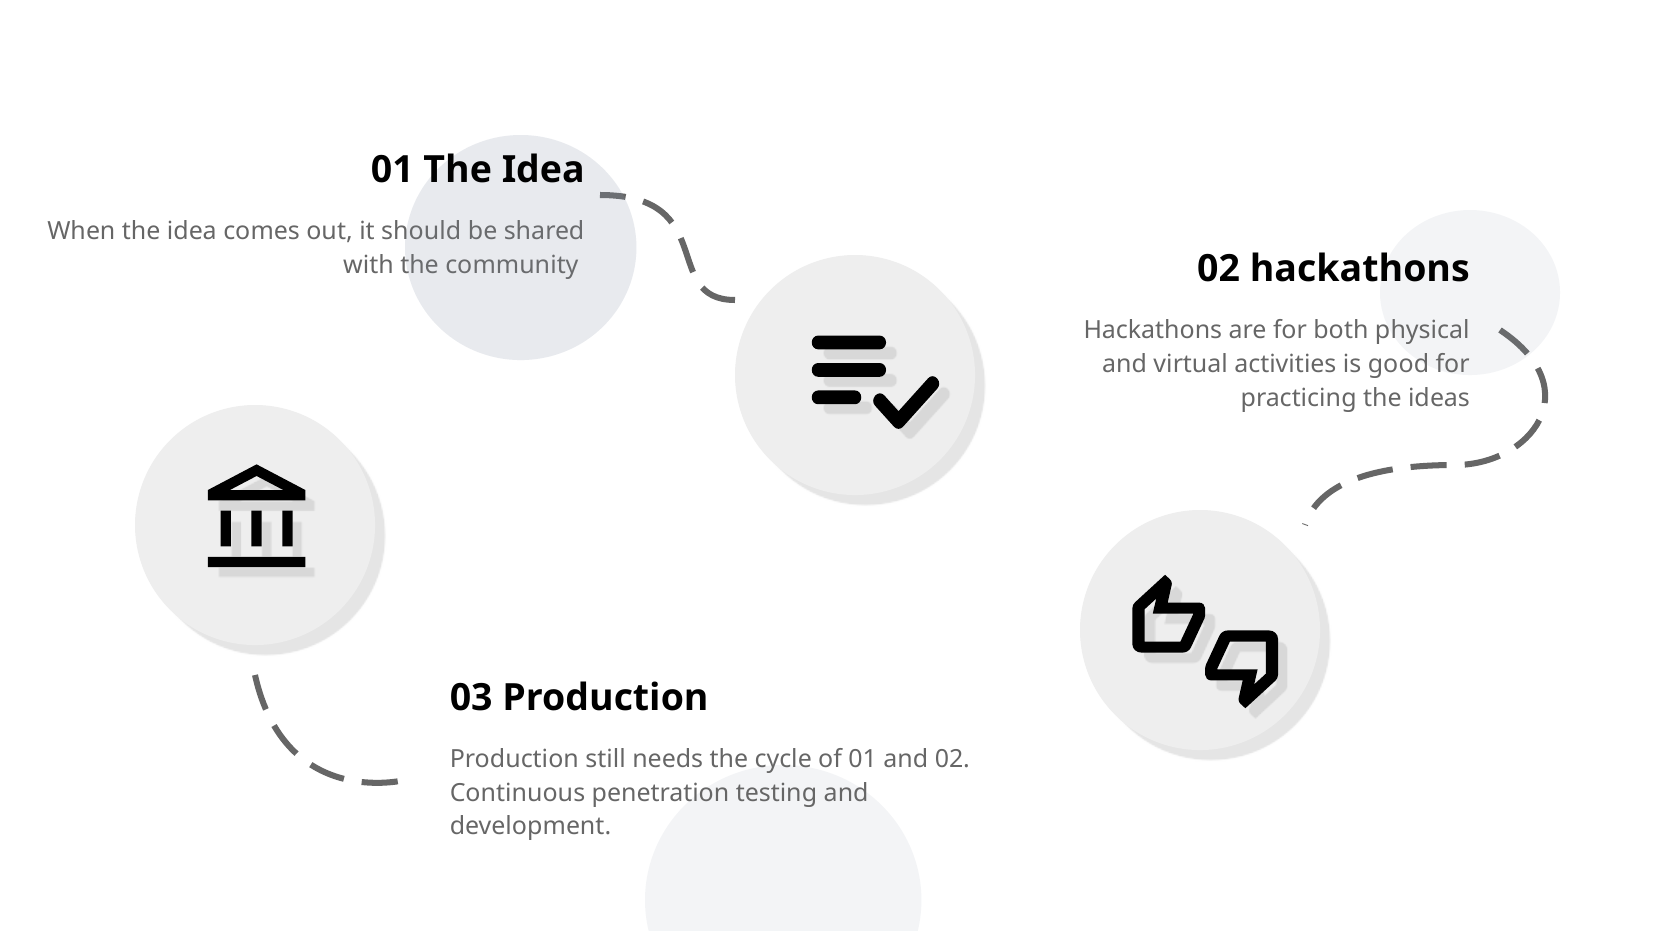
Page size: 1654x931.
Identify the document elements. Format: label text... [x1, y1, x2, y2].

text_box 03 Production [435, 662, 766, 729]
picture [1129, 572, 1282, 712]
text_box [405, 166, 637, 361]
text_box 02 hackathons [1155, 234, 1486, 301]
picture [195, 456, 324, 586]
picture [796, 291, 952, 463]
text_box 01 The Idea [270, 135, 601, 201]
text_box Production still needs the cycle of 01 and 02. Continuous penetration testing and development. [435, 732, 991, 856]
text_box Hackathons are for both physical and virtual activities is good for practicing the ideas [1035, 304, 1486, 456]
text_box When the idea comes out, it should be shared with the community [29, 205, 601, 367]
